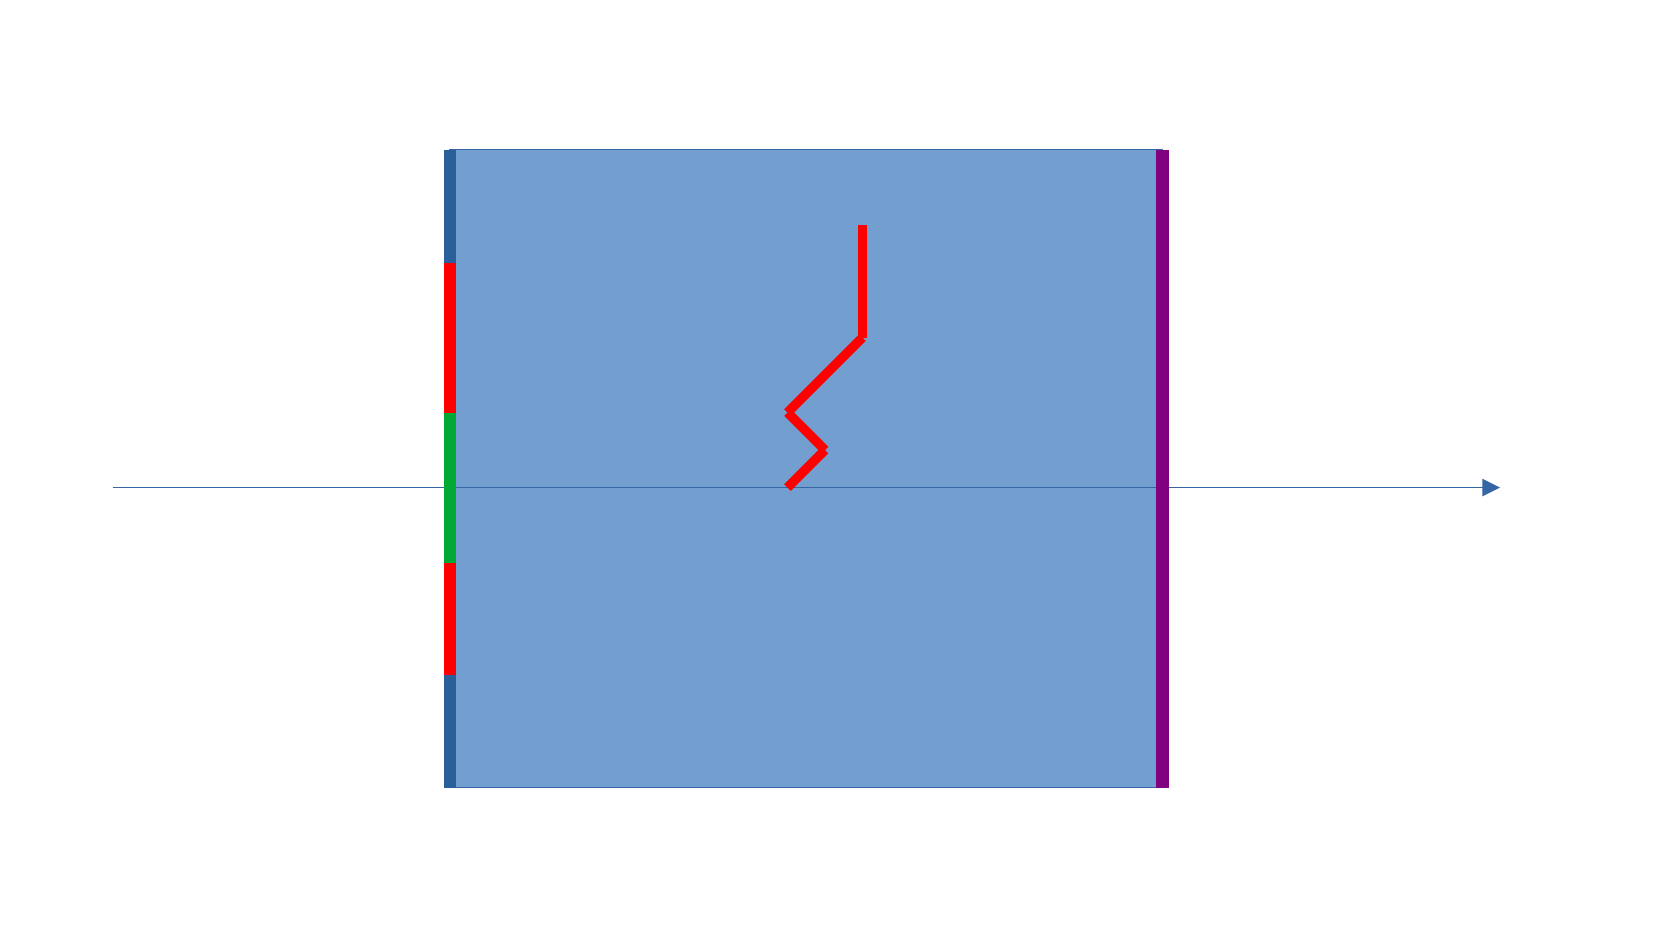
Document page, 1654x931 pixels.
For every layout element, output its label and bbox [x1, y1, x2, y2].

text_box [449, 149, 1163, 487]
text_box [456, 488, 1156, 788]
